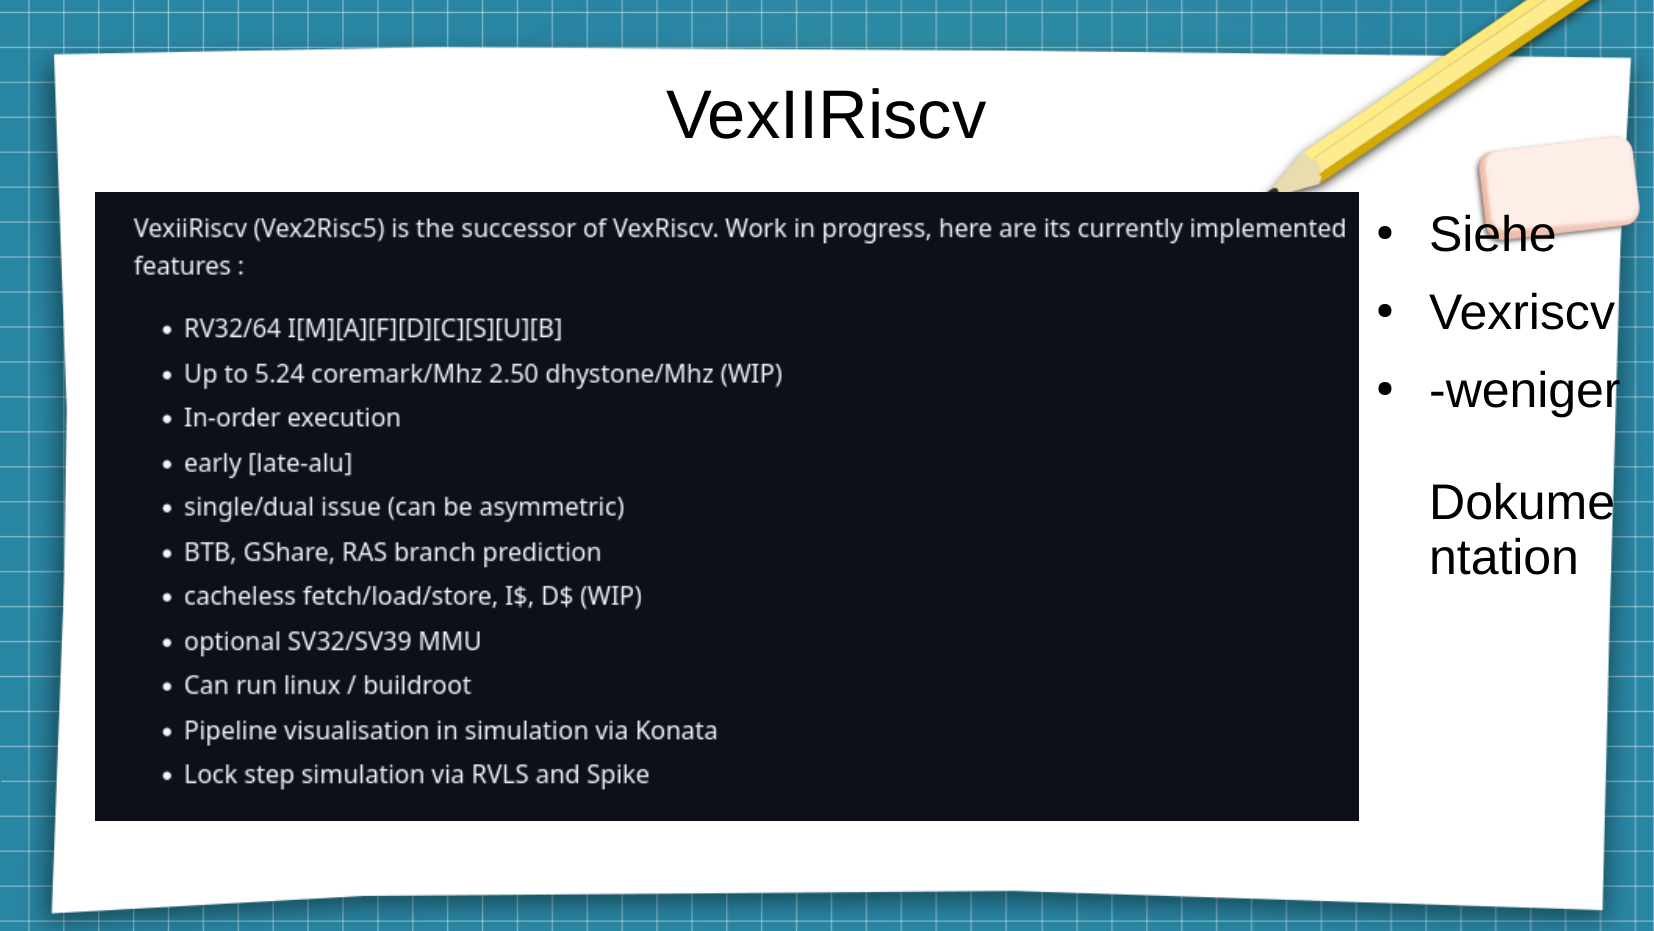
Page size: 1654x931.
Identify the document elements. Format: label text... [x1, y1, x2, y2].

picture [0, 0, 1654, 931]
list Siehe Vexriscv -weniger Dokumentation [1359, 206, 1625, 747]
title VexIIRiscv [82, 37, 1571, 193]
